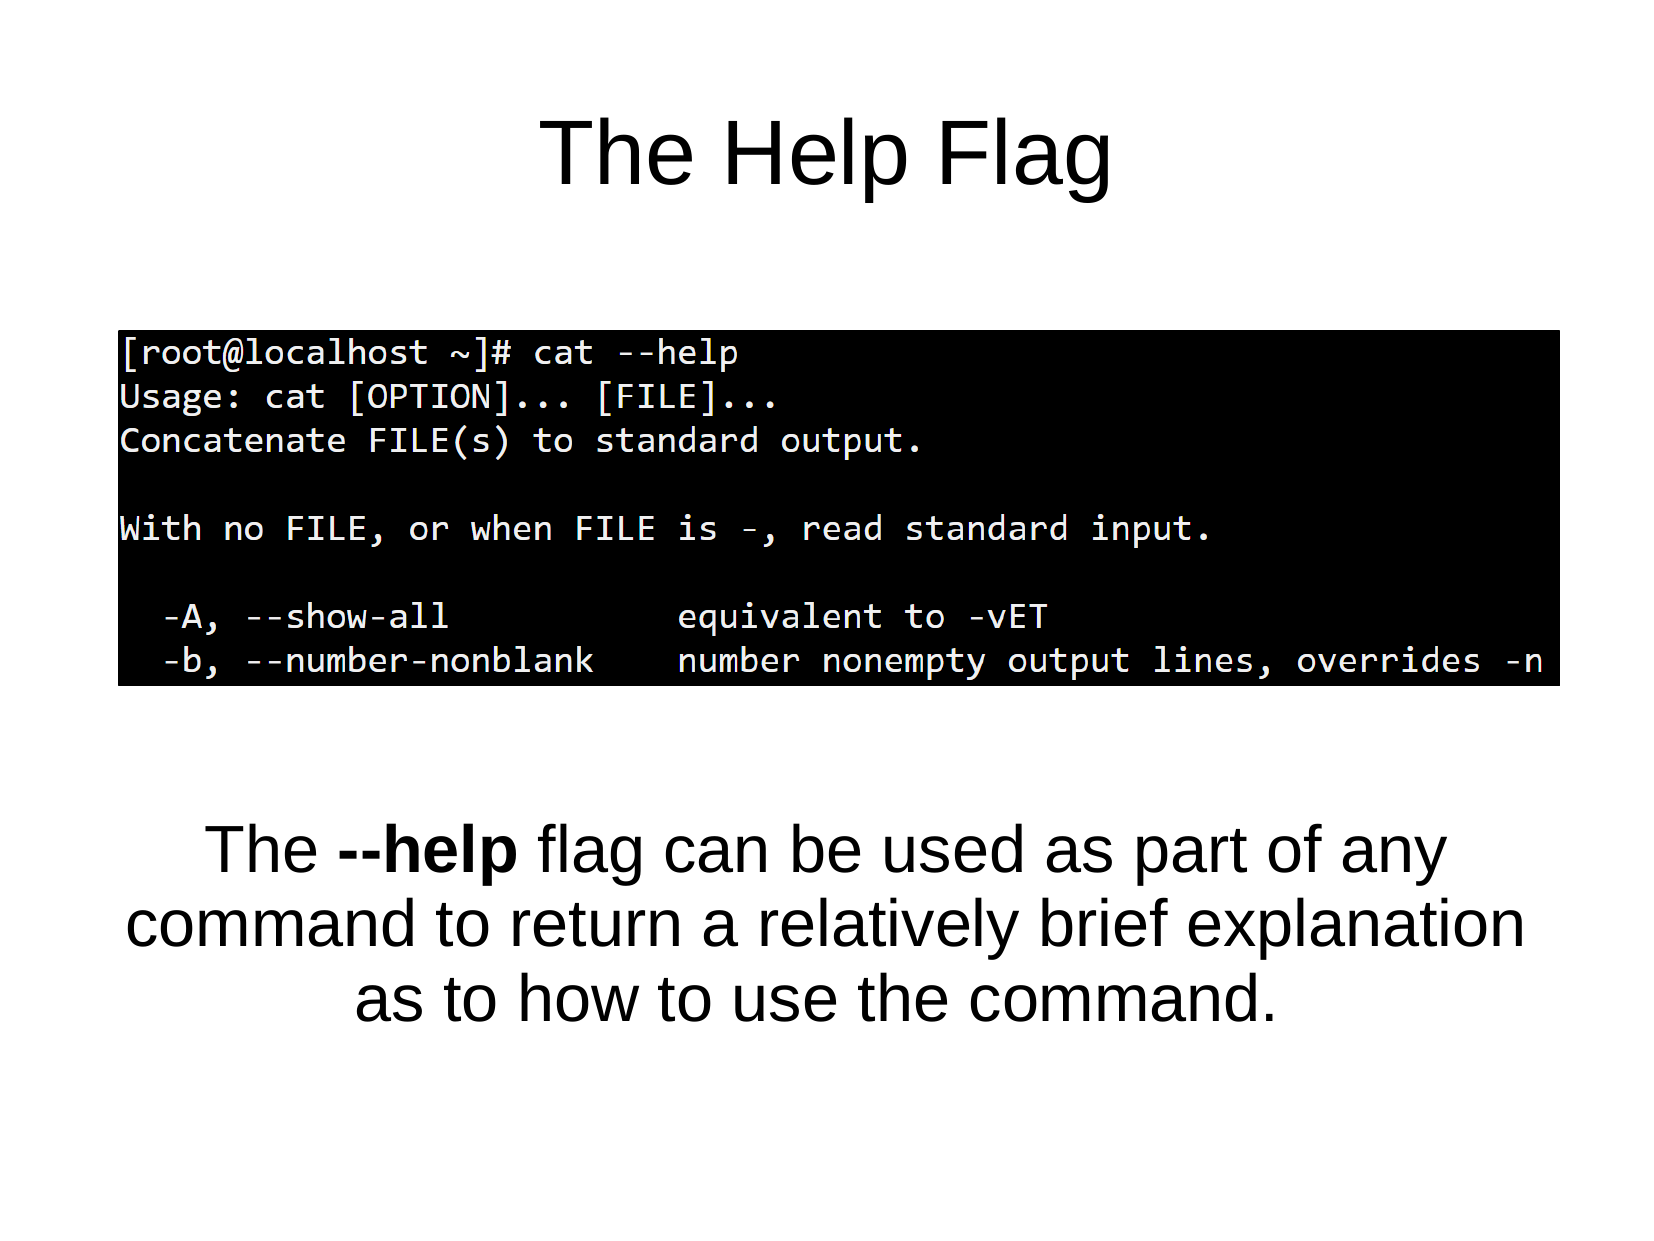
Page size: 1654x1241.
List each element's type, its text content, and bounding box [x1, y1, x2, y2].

picture [118, 330, 1560, 686]
subtitle The --help flag can be used as part of any command to return a relatively brief explanation as to how to use the command. [82, 290, 1571, 1109]
title The Help Flag [82, 49, 1571, 257]
